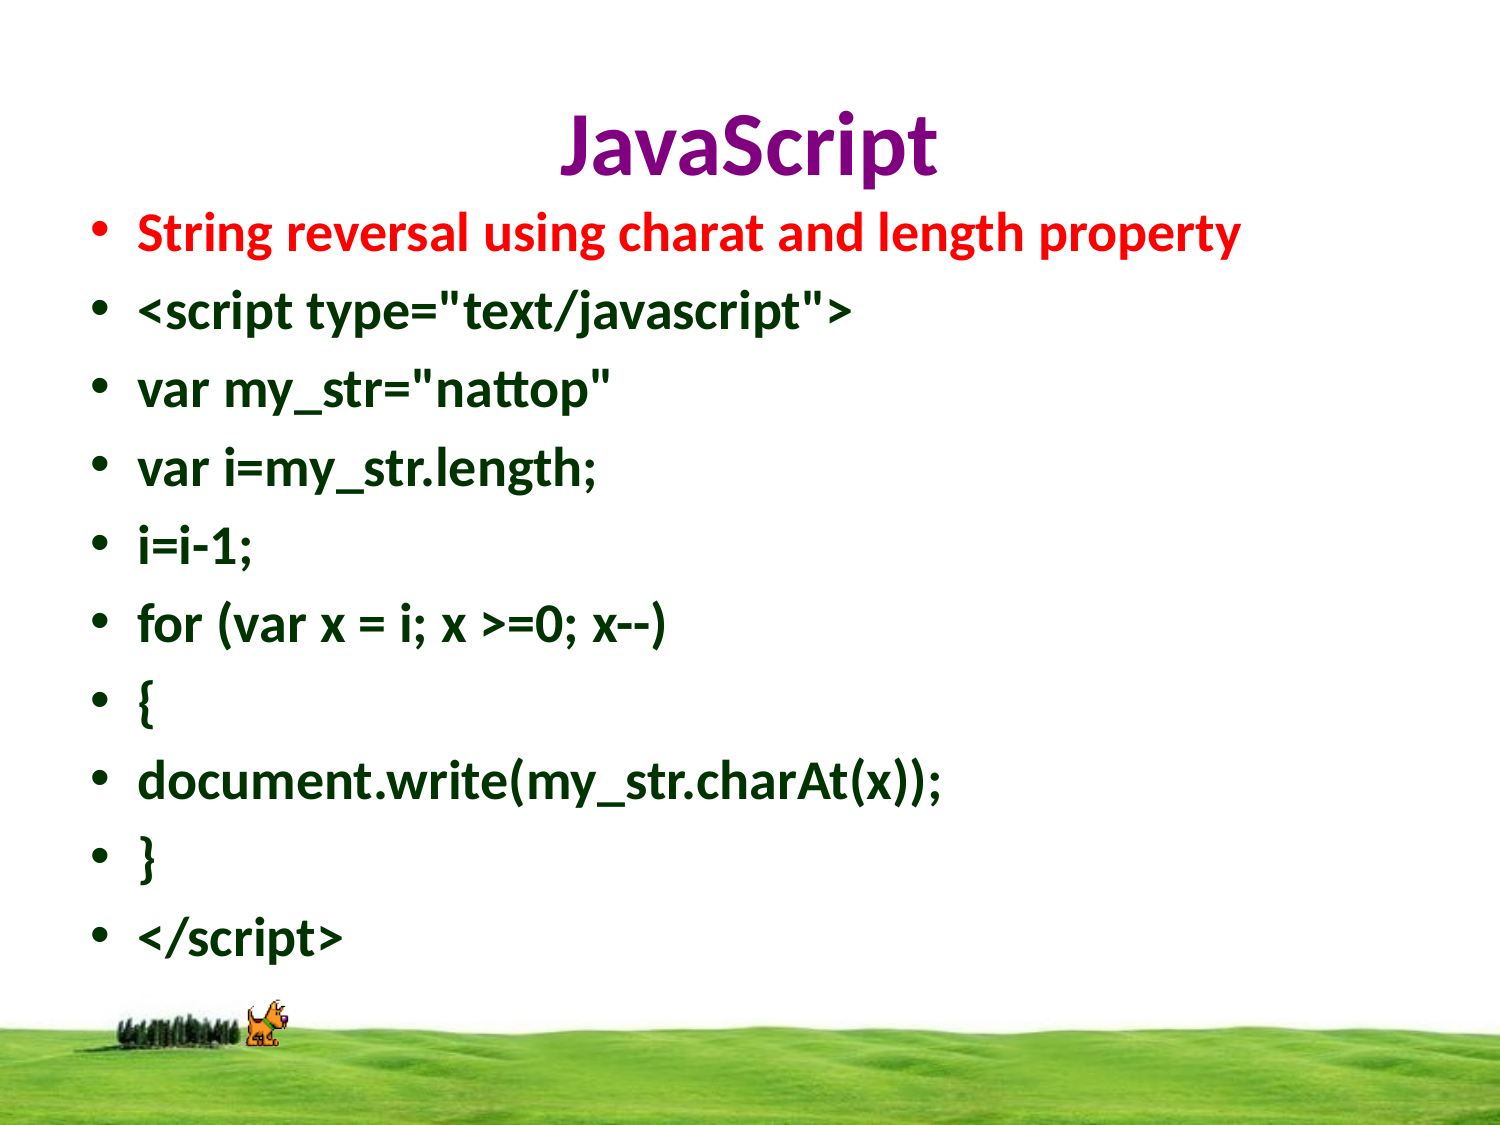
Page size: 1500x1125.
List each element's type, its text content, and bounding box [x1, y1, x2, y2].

list String reversal using charat and length property <script type="text/javascript"> var my_str="nattop" var i=my_str.length; i=i-1; for (var x = i; x >=0; x--) { document.write(my_str.charAt(x)); } </script> [75, 187, 1425, 975]
title JavaScript [75, 45, 1425, 187]
picture [0, 995, 1500, 1125]
